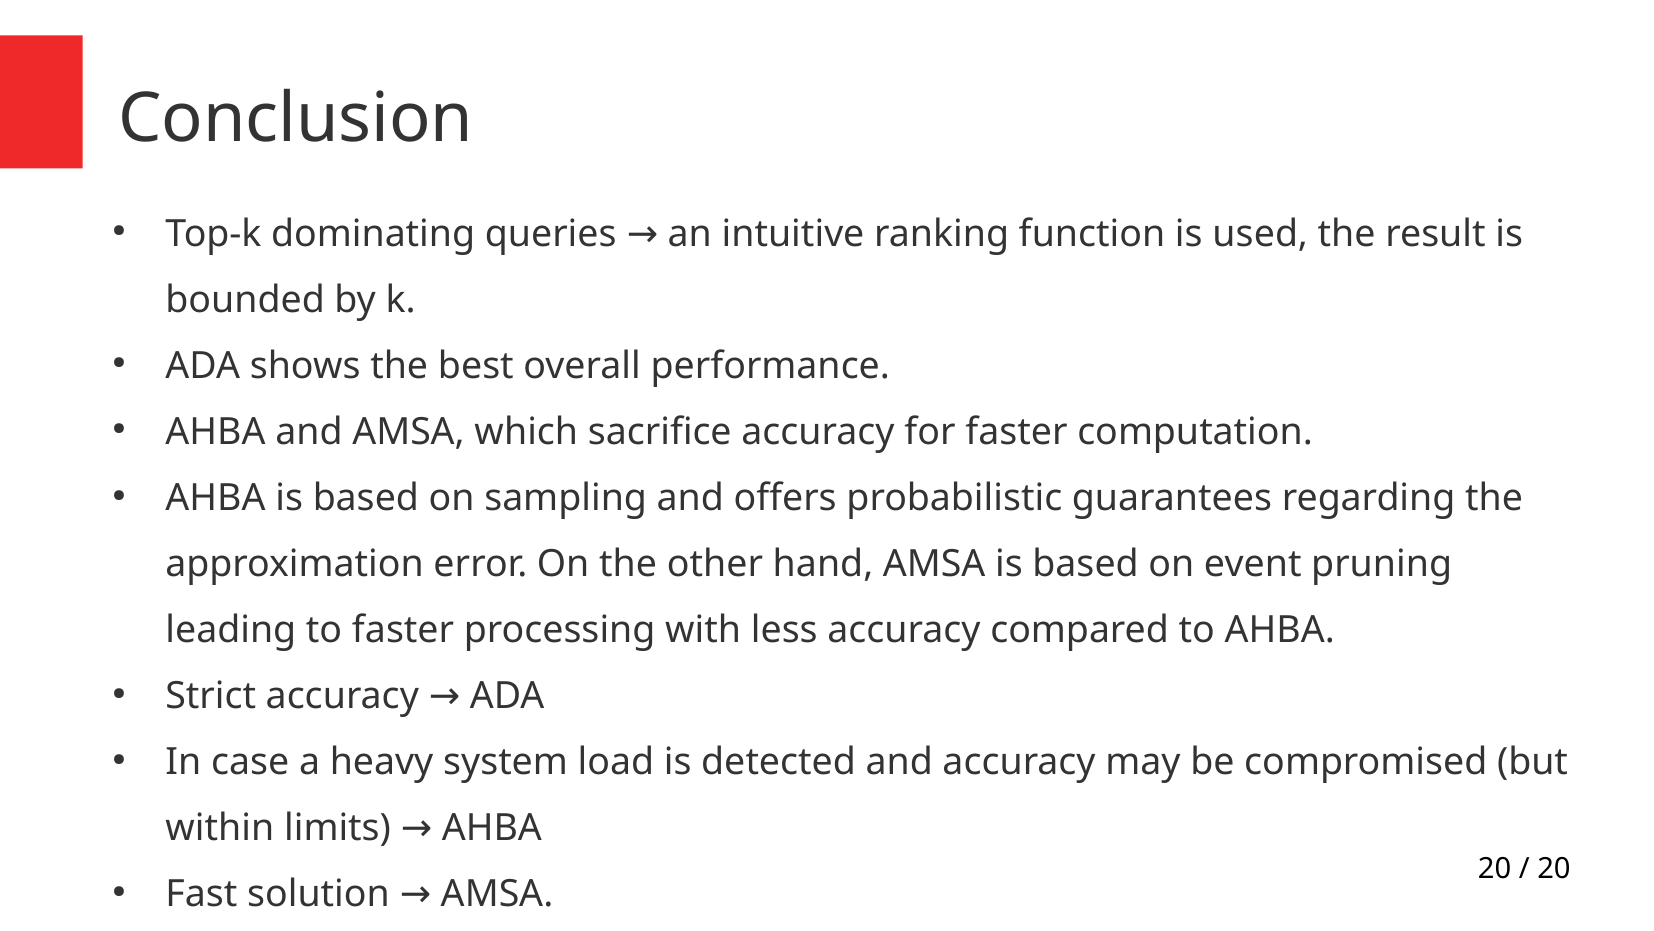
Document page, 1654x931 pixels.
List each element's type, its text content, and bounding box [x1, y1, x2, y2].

list Top-k dominating queries → an intuitive ranking function is used, the result is bounded by k. ADA shows the best overall performance. AHBA and AMSA, which sacrifice accuracy for faster computation. AHBA is based on sampling and offers probabilistic guarantees regarding the approximation error. On the other hand, AMSA is based on event pruning leading to faster processing with less accuracy compared to AHBA. Strict accuracy → ADA In case a heavy system load is detected and accuracy may be compromised (but within limits) → AHBA Fast solution → AMSA. [94, 191, 1571, 798]
title Conclusion [118, 37, 1571, 191]
